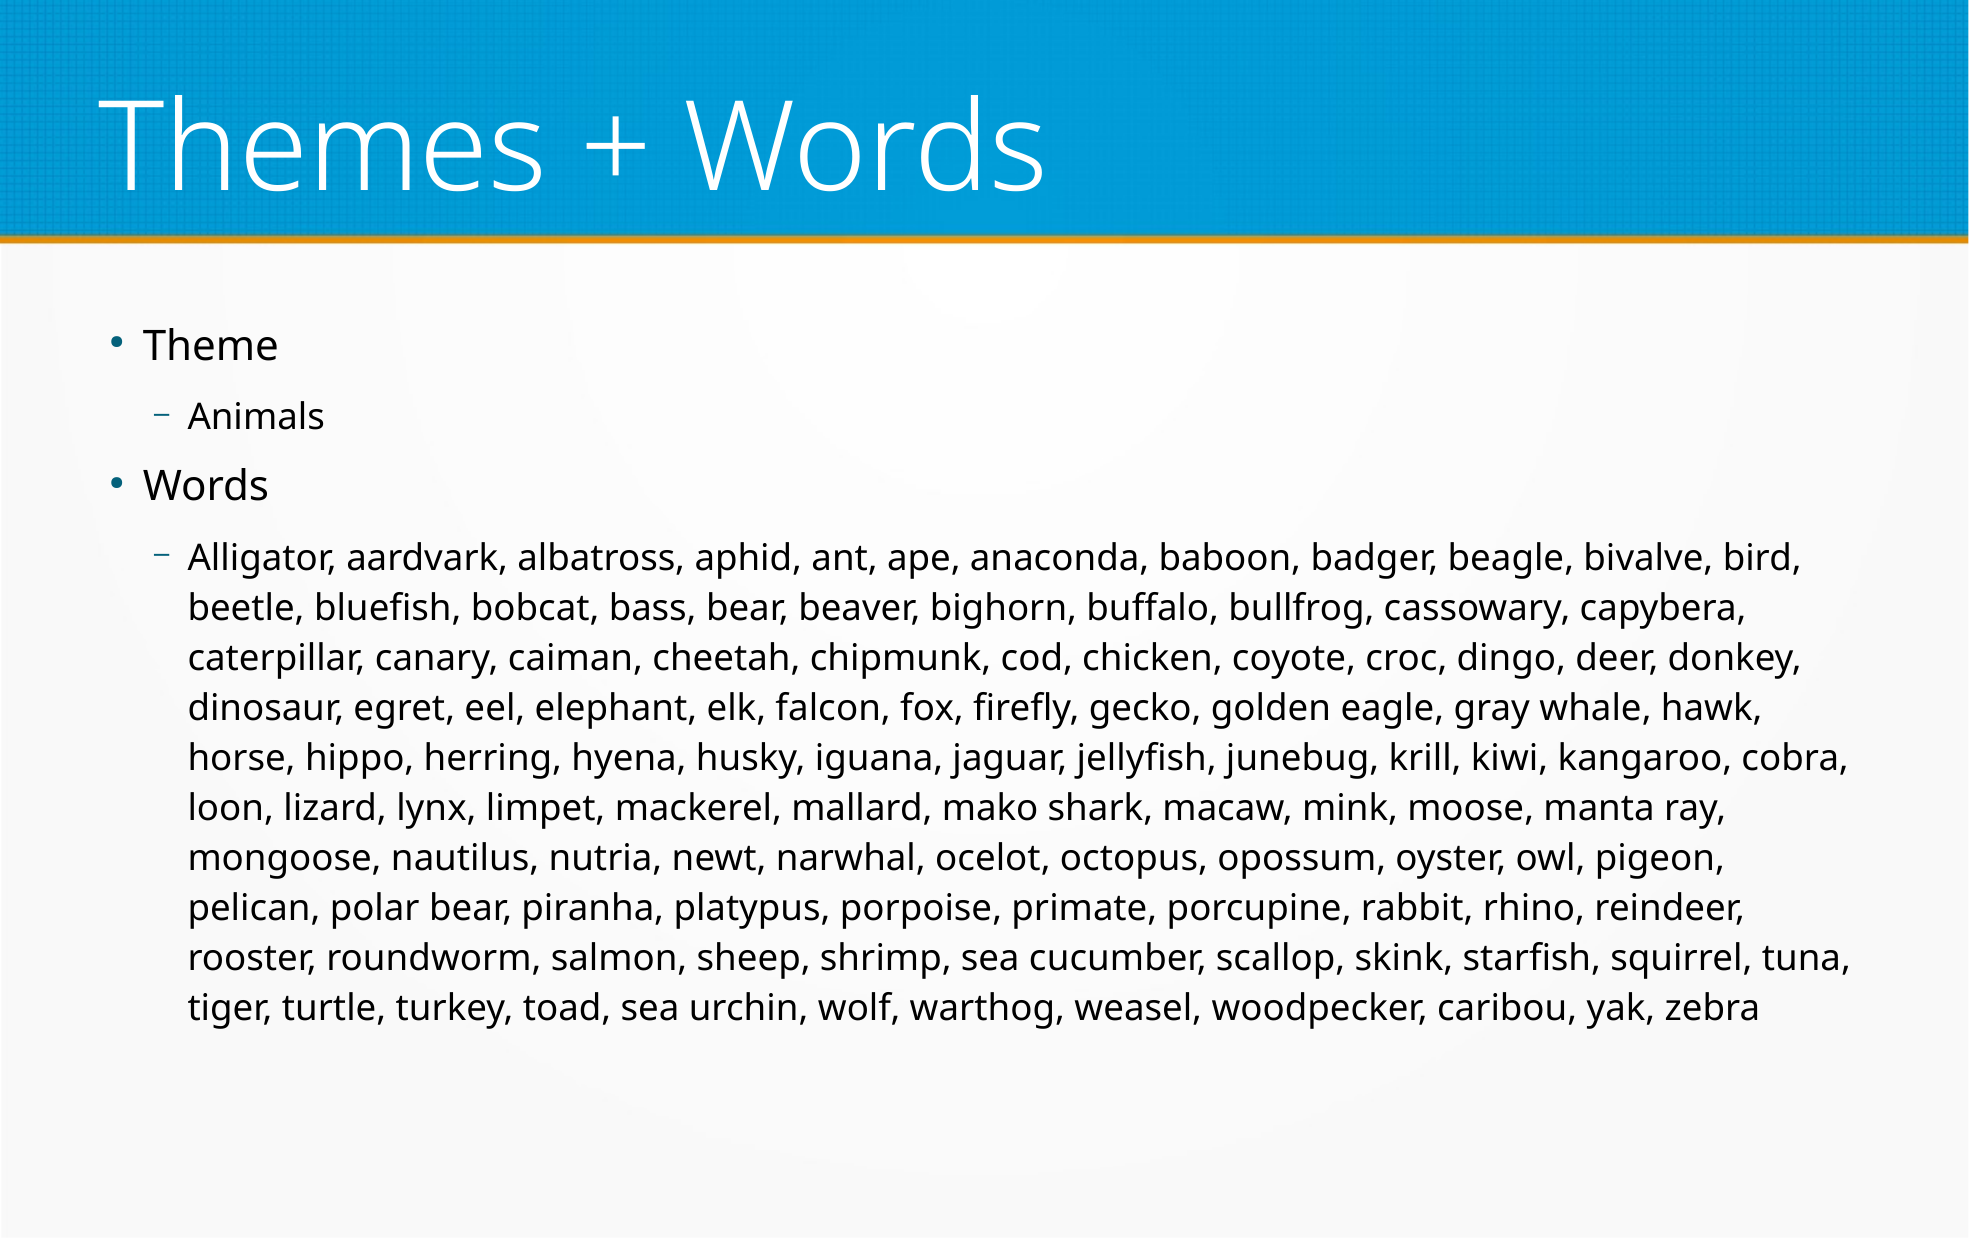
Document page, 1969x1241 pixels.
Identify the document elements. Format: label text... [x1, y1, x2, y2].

picture [0, 233, 1969, 1241]
title Themes + Words [98, 19, 1870, 227]
list Theme Animals Words Alligator, aardvark, albatross, aphid, ant, ape, anaconda, baboon, badger, beagle, bivalve, bird, beetle, bluefish, bobcat, bass, bear, beaver, bighorn, buffalo, bullfrog, cassowary, capybera, caterpillar, canary, caiman, cheetah, chipmunk, cod, chicken, coyote, croc, dingo, deer, donkey, dinosaur, egret, eel, elephant, elk, falcon, fox, firefly, gecko, golden eagle, gray whale, hawk, horse, hippo, herring, hyena, husky, iguana, jaguar, jellyfish, junebug, krill, kiwi, kangaroo, cobra, loon, lizard, lynx, limpet, mackerel, mallard, mako shark, macaw, mink, moose, manta ray, mongoose, nautilus, nutria, newt, narwhal, ocelot, octopus, opossum, oyster, owl, pigeon, pelican, polar bear, piranha, platypus, porpoise, primate, porcupine, rabbit, rhino, reindeer, rooster, roundworm, salmon, sheep, shrimp, sea cucumber, scallop, skink, starfish, squirrel, tuna, tiger, turtle, turkey, toad, sea urchin, wolf, warthog, weasel, woodpecker, caribou, yak, zebra [98, 315, 1861, 1081]
